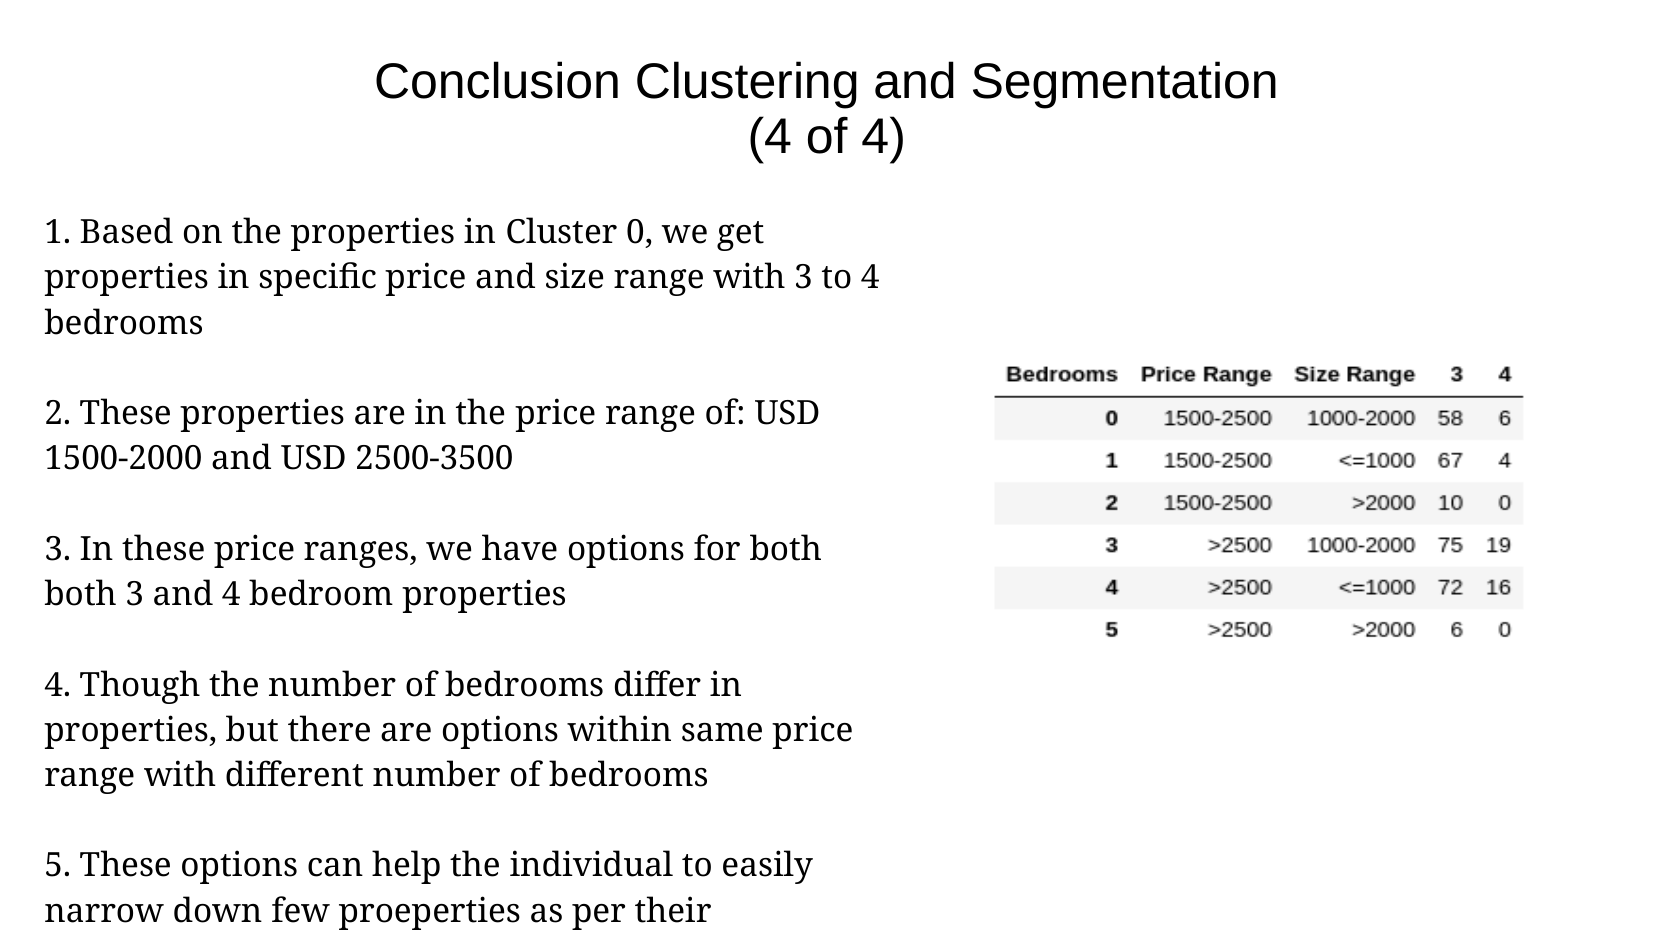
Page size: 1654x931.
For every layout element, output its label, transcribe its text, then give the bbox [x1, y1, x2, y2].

picture [980, 341, 1601, 668]
title Conclusion Clustering and Segmentation (4 of 4) [82, 31, 1571, 187]
text_box 1. Based on the properties in Cluster 0, we get properties in specific price and size range with 3 to 4 bedrooms 2. These properties are in the price range of: USD 1500-2000 and USD 2500-3500 3. In these price ranges, we have options for both both 3 and 4 bedroom properties 4. Though the number of bedrooms differ in properties, but there are options within same price range with different number of bedrooms 5. These options can help the individual to easily narrow down few proeperties as per their preferences/ constraints and prioritize visits to these properties [29, 200, 916, 909]
